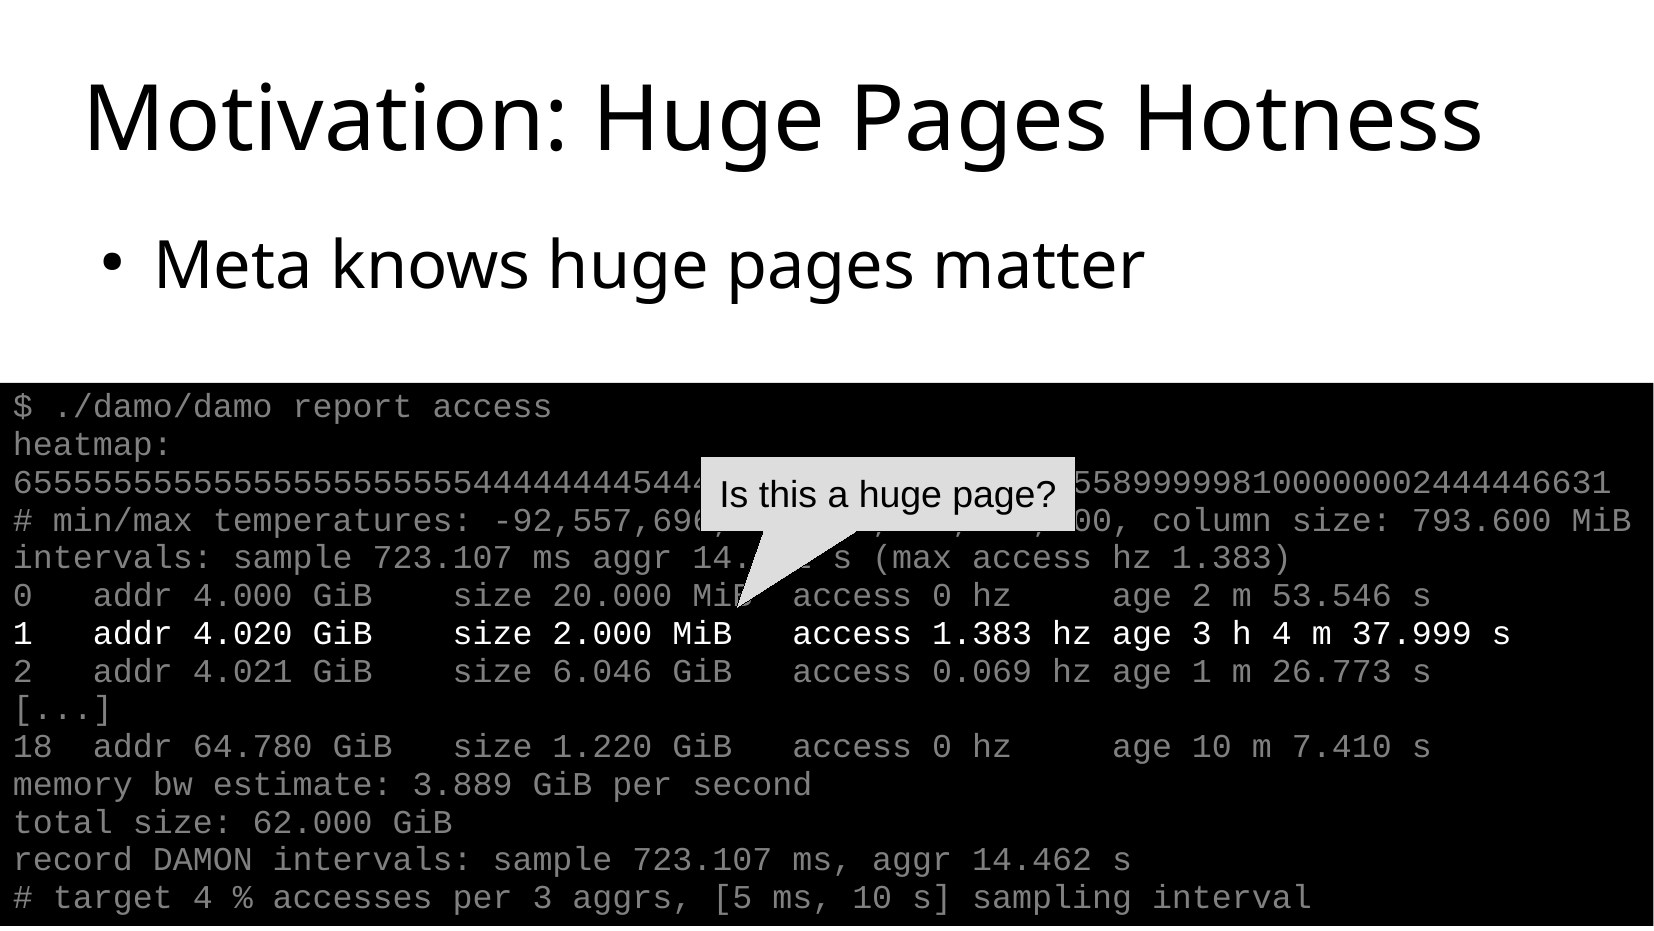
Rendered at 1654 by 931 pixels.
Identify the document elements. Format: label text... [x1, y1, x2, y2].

text_box $ ./damo/damo report access heatmap: 65555555555555555555555444444445444566663333333455555558999998100000002444446631 # min/max temperatures: -92,557,696,000, 60,740,989,500, column size: 793.600 MiB intervals: sample 723.107 ms aggr 14.462 s (max access hz 1.383) 0 addr 4.000 GiB size 20.000 MiB access 0 hz age 2 m 53.546 s 1 addr 4.020 GiB size 2.000 MiB access 1.383 hz age 3 h 4 m 37.999 s 2 addr 4.021 GiB size 6.046 GiB access 0.069 hz age 1 m 26.773 s [...] 18 addr 64.780 GiB size 1.220 GiB access 0 hz age 10 m 7.410 s memory bw estimate: 3.889 GiB per second total size: 62.000 GiB record DAMON intervals: sample 723.107 ms, aggr 14.462 s # target 4 % accesses per 3 aggrs, [5 ms, 10 s] sampling interval [0, 382, 1654, 926]
title Motivation: Huge Pages Hotness [82, 37, 1571, 193]
list Meta knows huge pages matter [82, 217, 1571, 382]
text_box Is this a huge page? [700, 456, 1076, 609]
